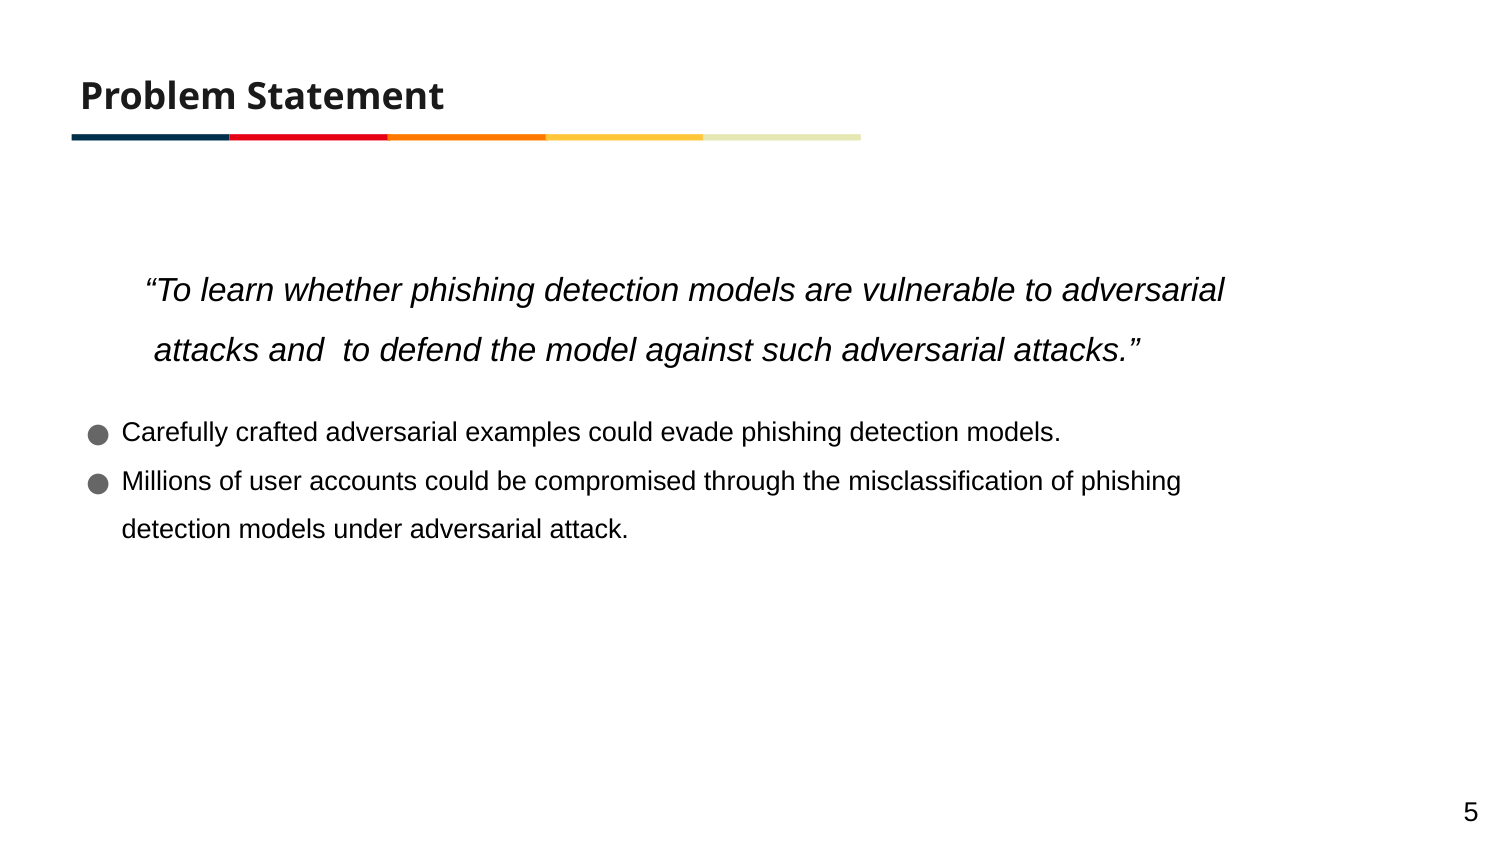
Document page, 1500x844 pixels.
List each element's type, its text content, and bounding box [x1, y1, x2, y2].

text_box “To learn whether phishing detection models are vulnerable to adversarial attacks and to defend the model against such adversarial attacks.” [129, 200, 1439, 391]
text_box Problem Statement [64, 64, 833, 164]
text_box Carefully crafted adversarial examples could evade phishing detection models. Millions of user accounts could be compromised through the misclassification of phishing detection models under adversarial attack. [71, 390, 1300, 595]
slide_number <number> [1403, 779, 1494, 844]
picture [70, 130, 875, 142]
